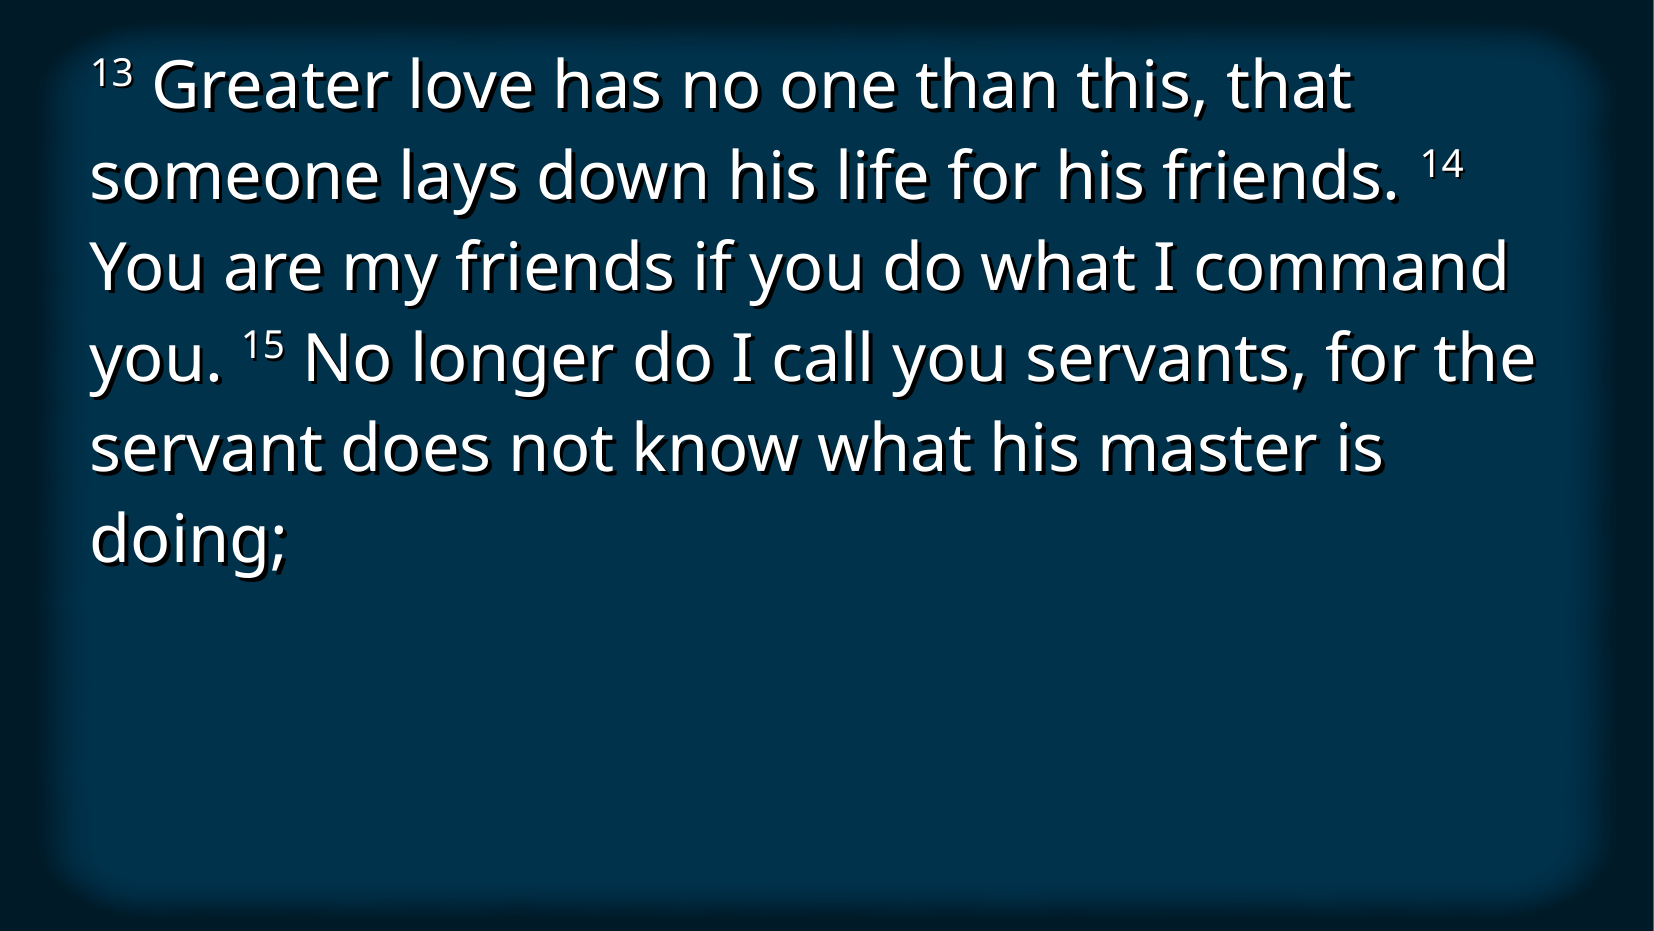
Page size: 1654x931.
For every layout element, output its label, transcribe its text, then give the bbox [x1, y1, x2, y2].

text_box 13 Greater love has no one than this, that someone lays down his life for his friends. 14 You are my friends if you do what I command you. 15 No longer do I call you servants, for the servant does not know what his master is doing; [75, 30, 1591, 511]
picture [0, 0, 1654, 931]
